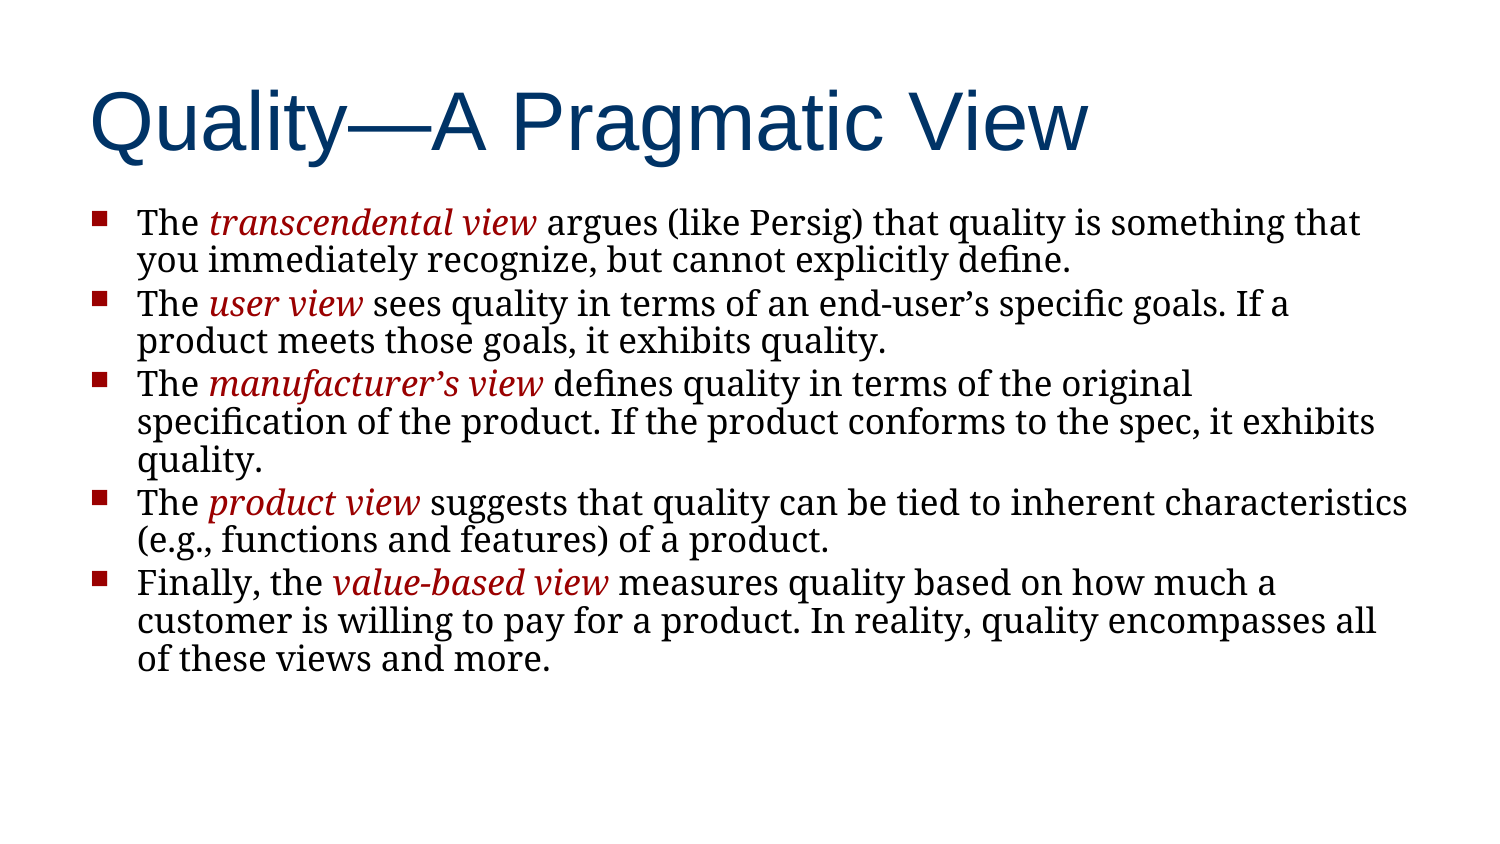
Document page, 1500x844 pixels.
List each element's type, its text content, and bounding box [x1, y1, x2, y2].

list The transcendental view argues (like Persig) that quality is something that you immediately recognize, but cannot explicitly define. The user view sees quality in terms of an end-user’s specific goals. If a product meets those goals, it exhibits quality. The manufacturer’s view defines quality in terms of the original specification of the product. If the product conforms to the spec, it exhibits quality. The product view suggests that quality can be tied to inherent characteristics (e.g., functions and features) of a product. Finally, the value-based view measures quality based on how much a customer is willing to pay for a product. In reality, quality encompasses all of these views and more. [75, 197, 1425, 687]
title Quality—A Pragmatic View [75, 33, 1425, 175]
